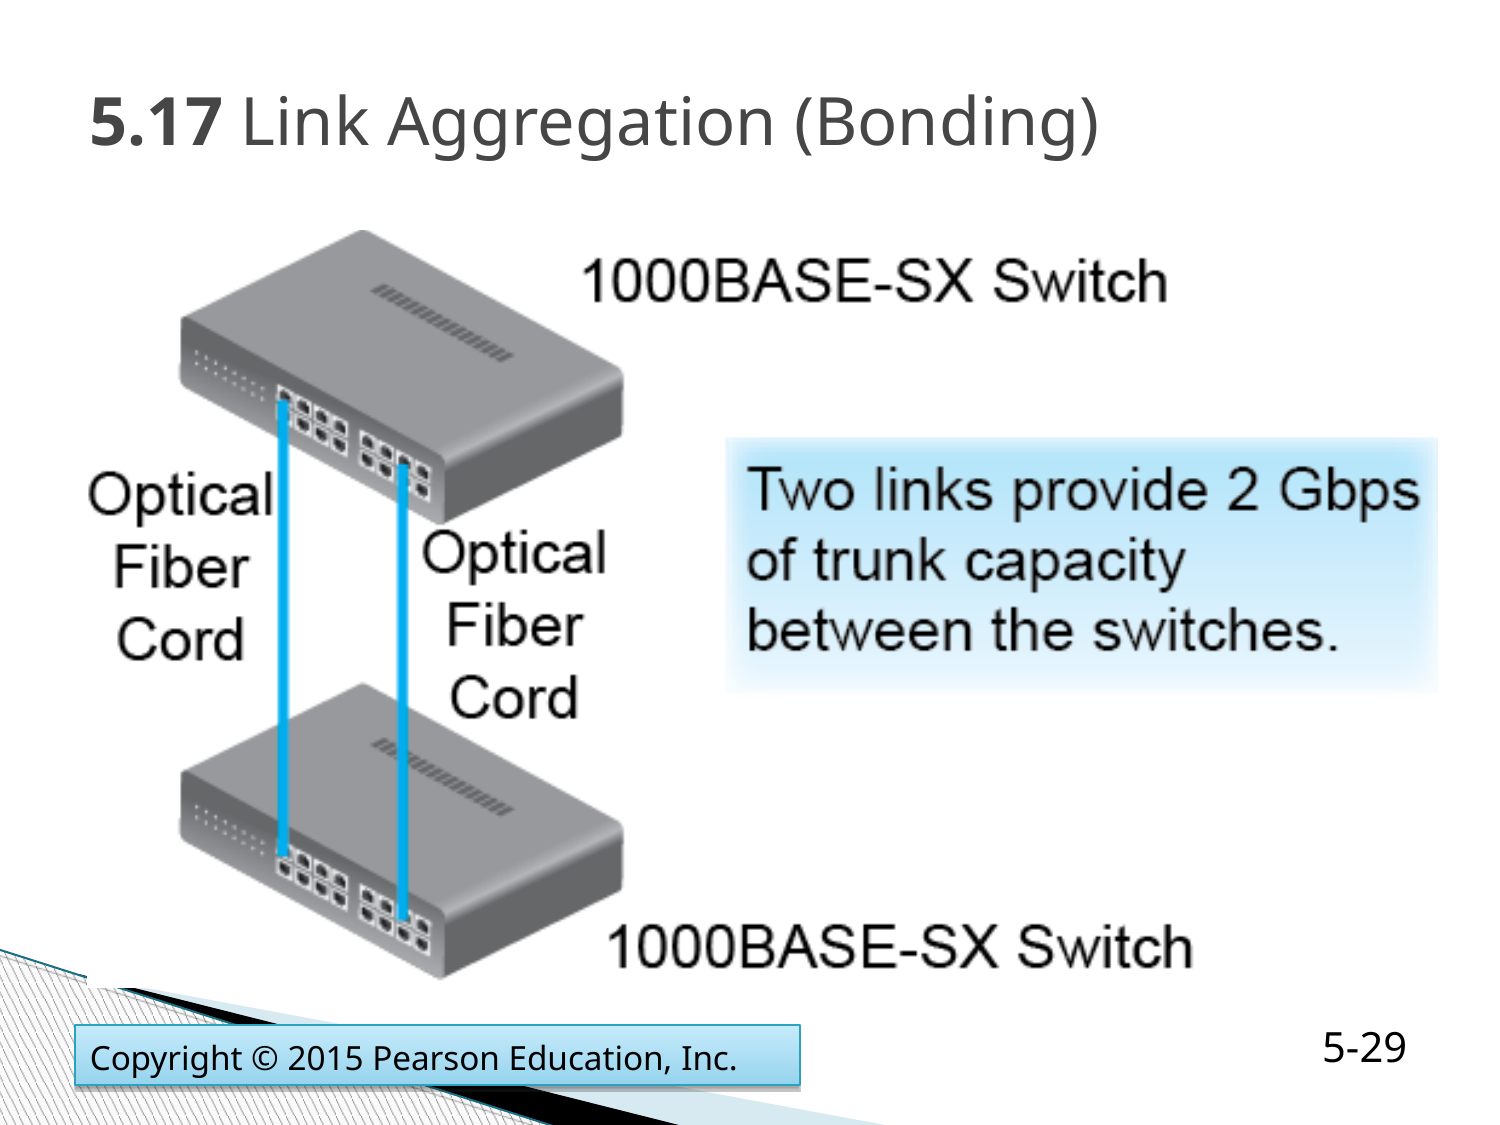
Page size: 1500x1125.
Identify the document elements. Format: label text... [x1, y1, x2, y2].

title 5.17 Link Aggregation (Bonding) [75, 50, 1425, 188]
footer Copyright © 2015 Pearson Education, Inc. [75, 1025, 800, 1085]
picture [0, 230, 1438, 1125]
slide_number 5-<number> [1262, 1025, 1423, 1085]
